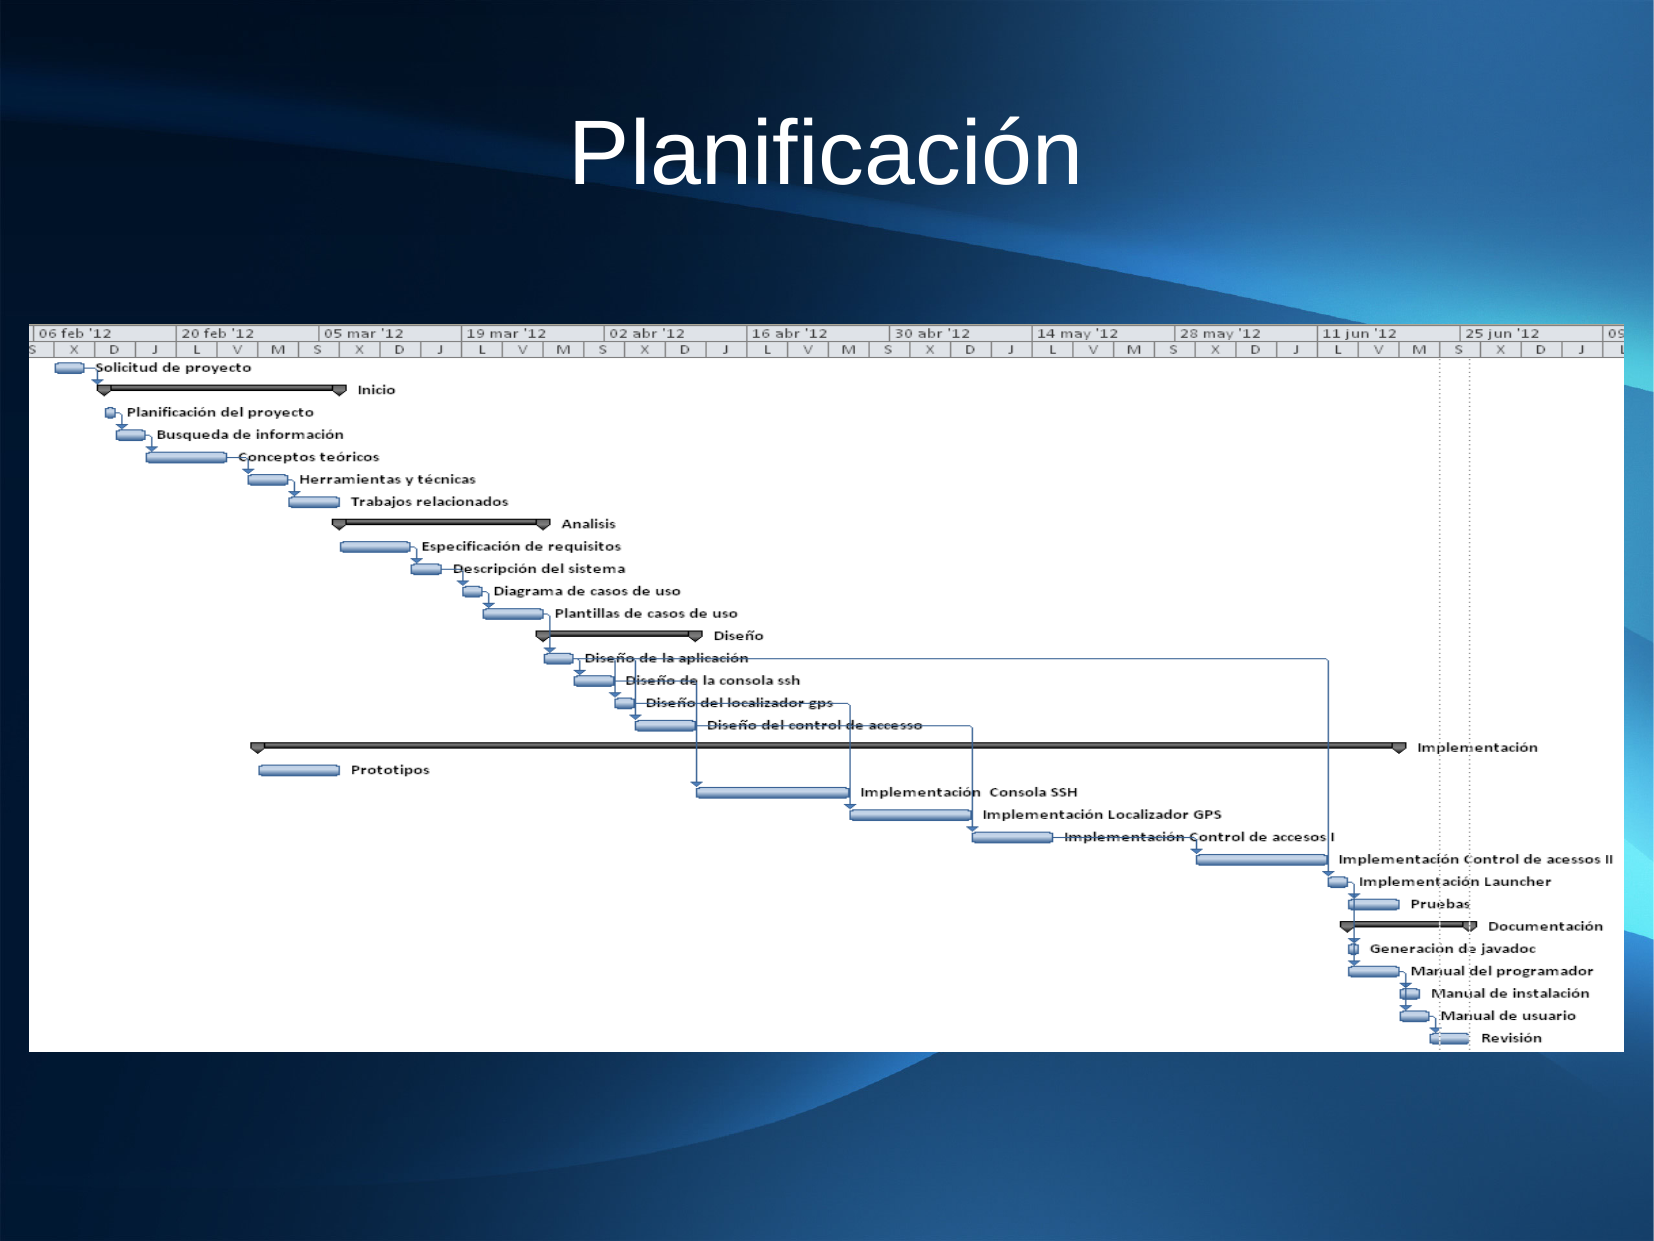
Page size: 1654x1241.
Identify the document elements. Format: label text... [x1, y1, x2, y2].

picture [0, 0, 1654, 1241]
title Planificación [82, 49, 1571, 257]
